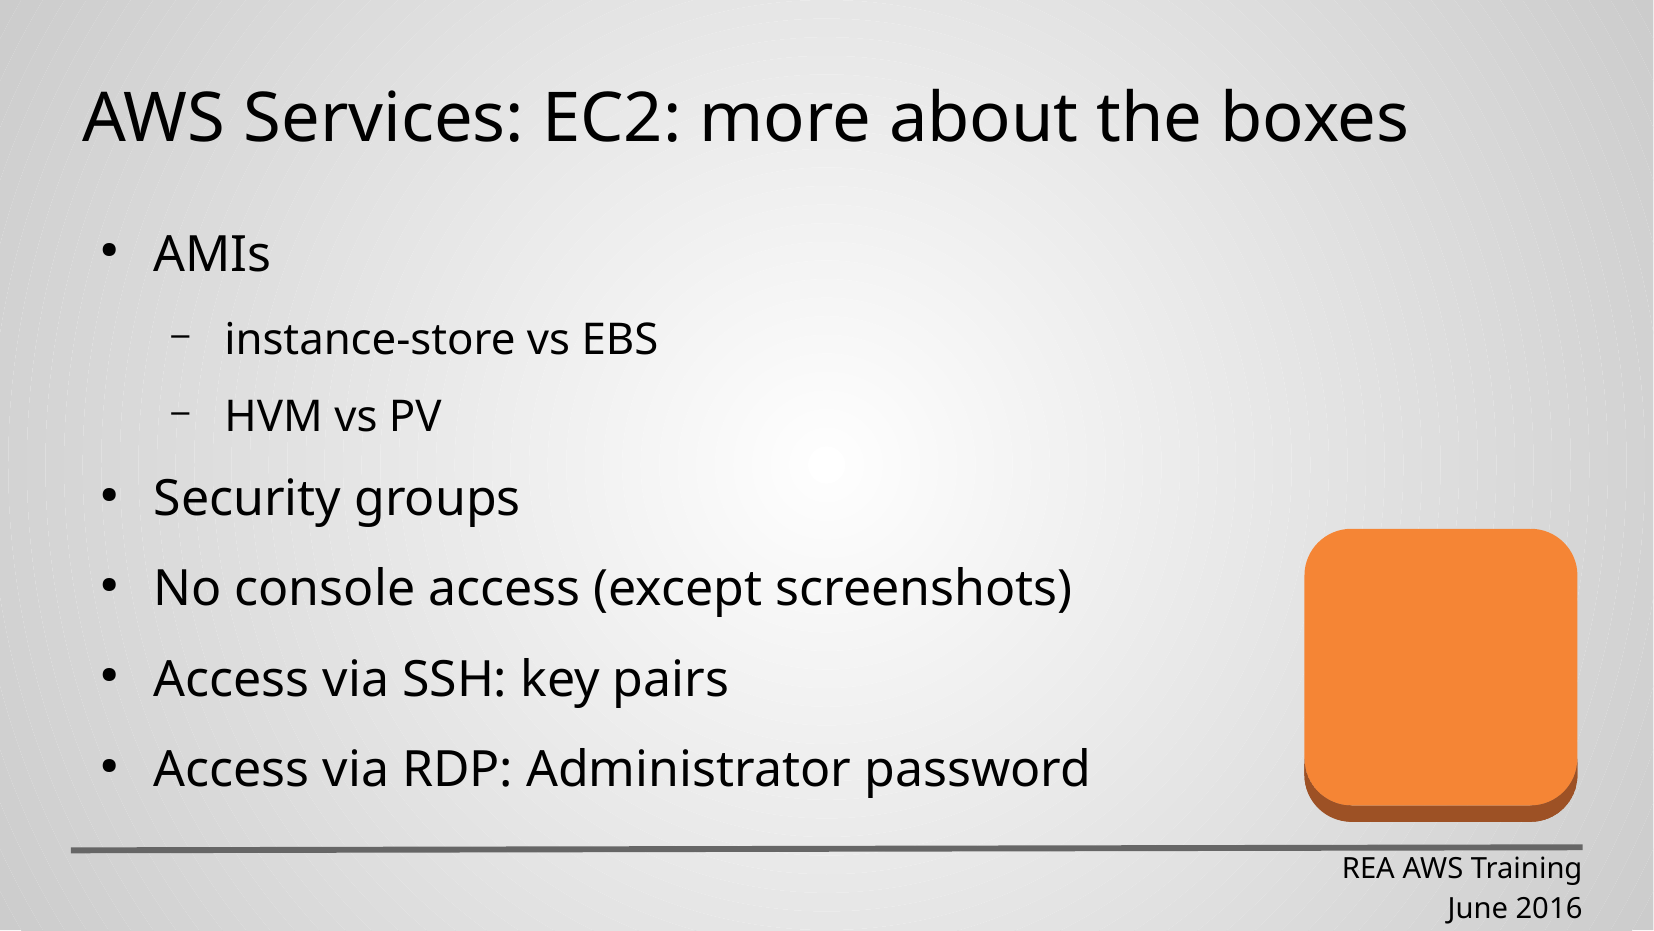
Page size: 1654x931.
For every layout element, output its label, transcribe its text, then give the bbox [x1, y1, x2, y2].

list AMIs instance-store vs EBS HVM vs PV Security groups No console access (except screenshots) Access via SSH: key pairs Access via RDP: Administrator password [82, 217, 1571, 827]
picture [1299, 522, 1583, 827]
title AWS Services: EC2: more about the boxes [82, 36, 1571, 193]
